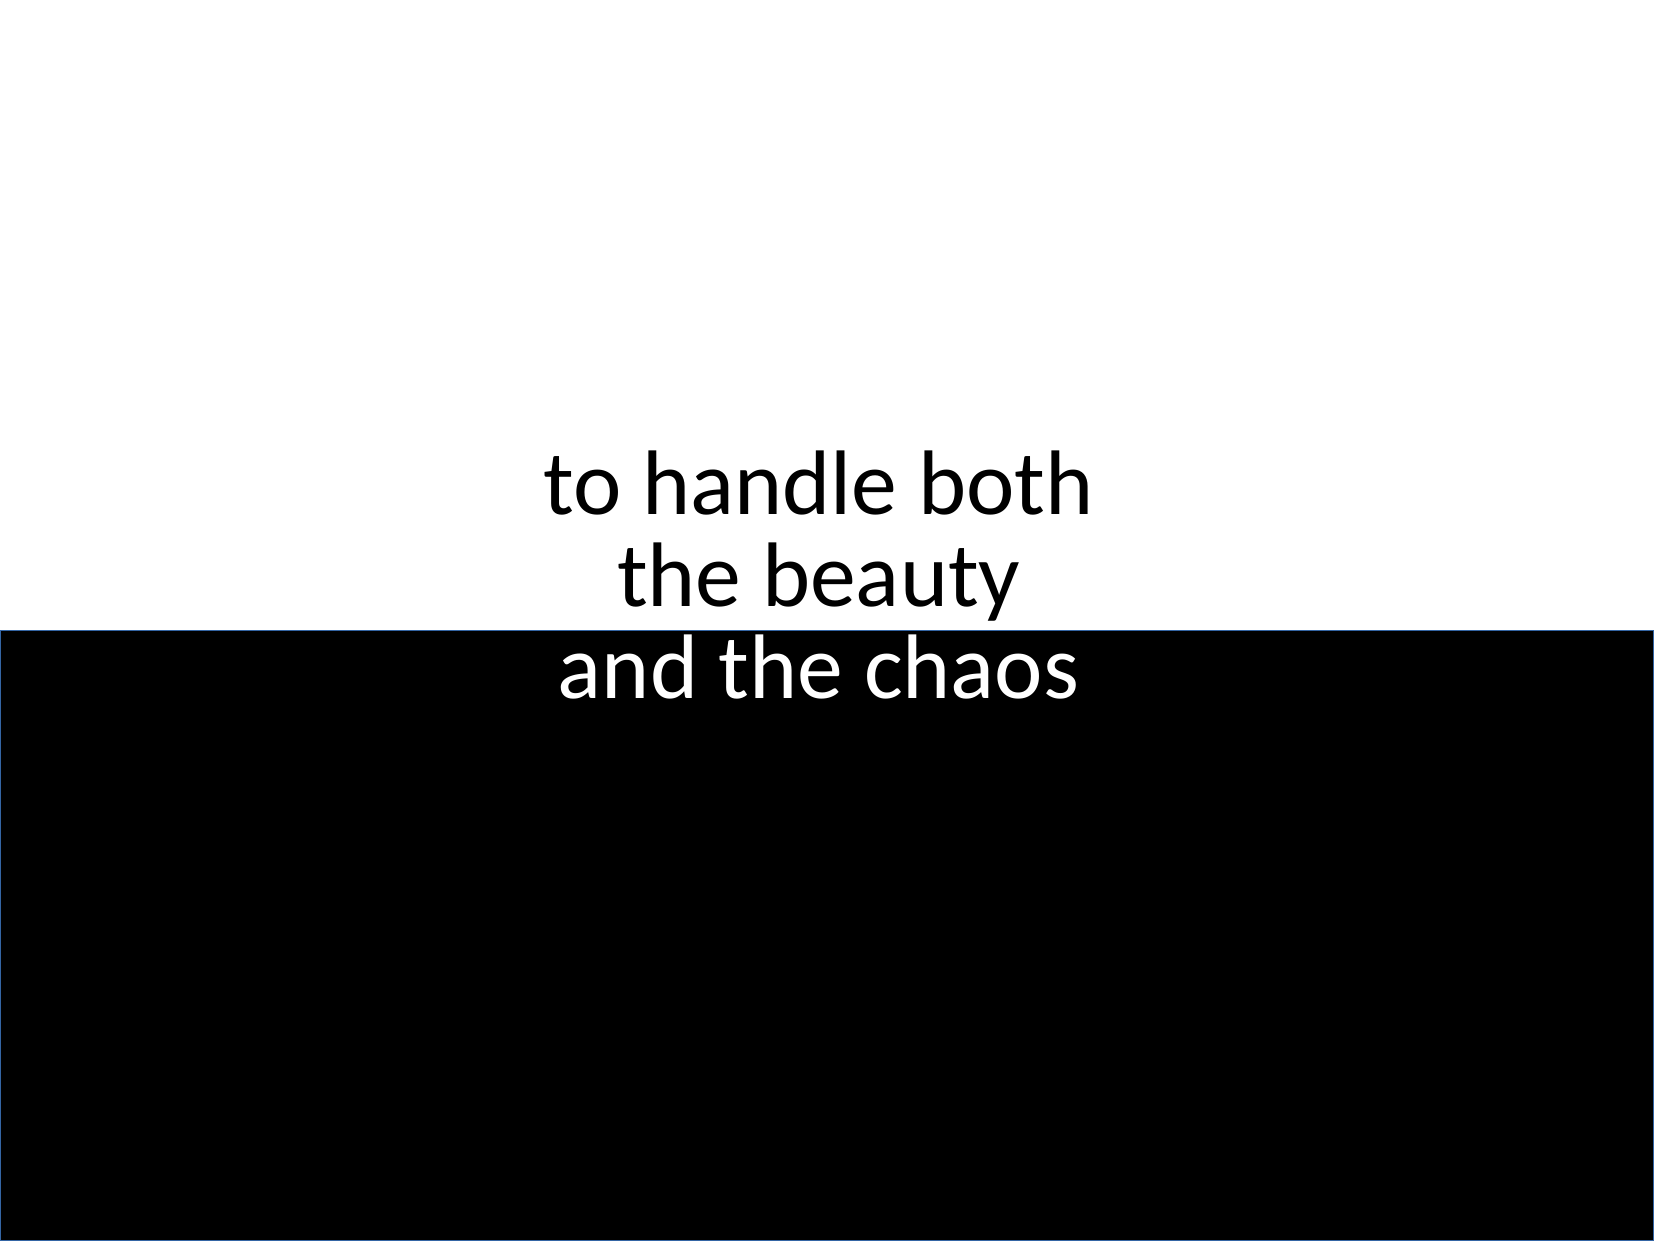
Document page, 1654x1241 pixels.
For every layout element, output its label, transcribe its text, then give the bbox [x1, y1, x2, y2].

title to handle both the beauty and the chaos [75, 445, 1564, 722]
text_box [0, 630, 1654, 1241]
